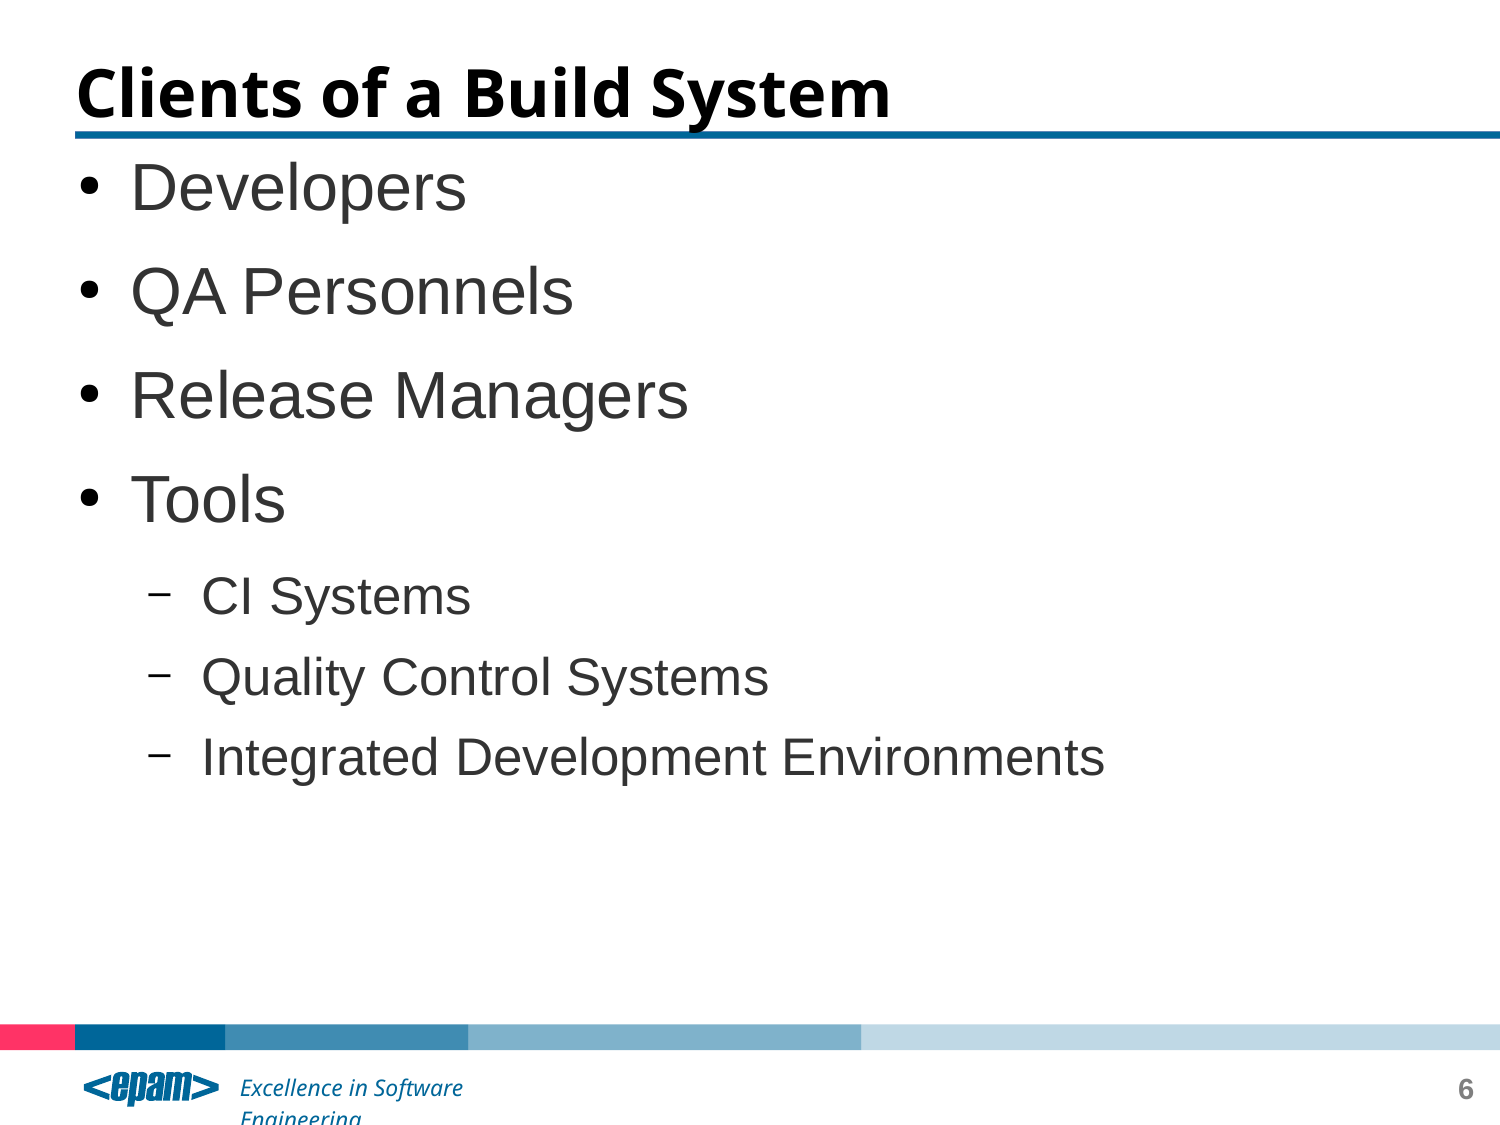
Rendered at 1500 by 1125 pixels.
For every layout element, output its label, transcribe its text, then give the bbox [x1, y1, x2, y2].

title Clients of a Build System [75, 44, 1425, 138]
list Developers QA Personnels Release Managers Tools CI Systems Quality Control Systems Integrated Development Environments [60, 149, 1441, 1006]
text_box <number> [1395, 1070, 1475, 1125]
